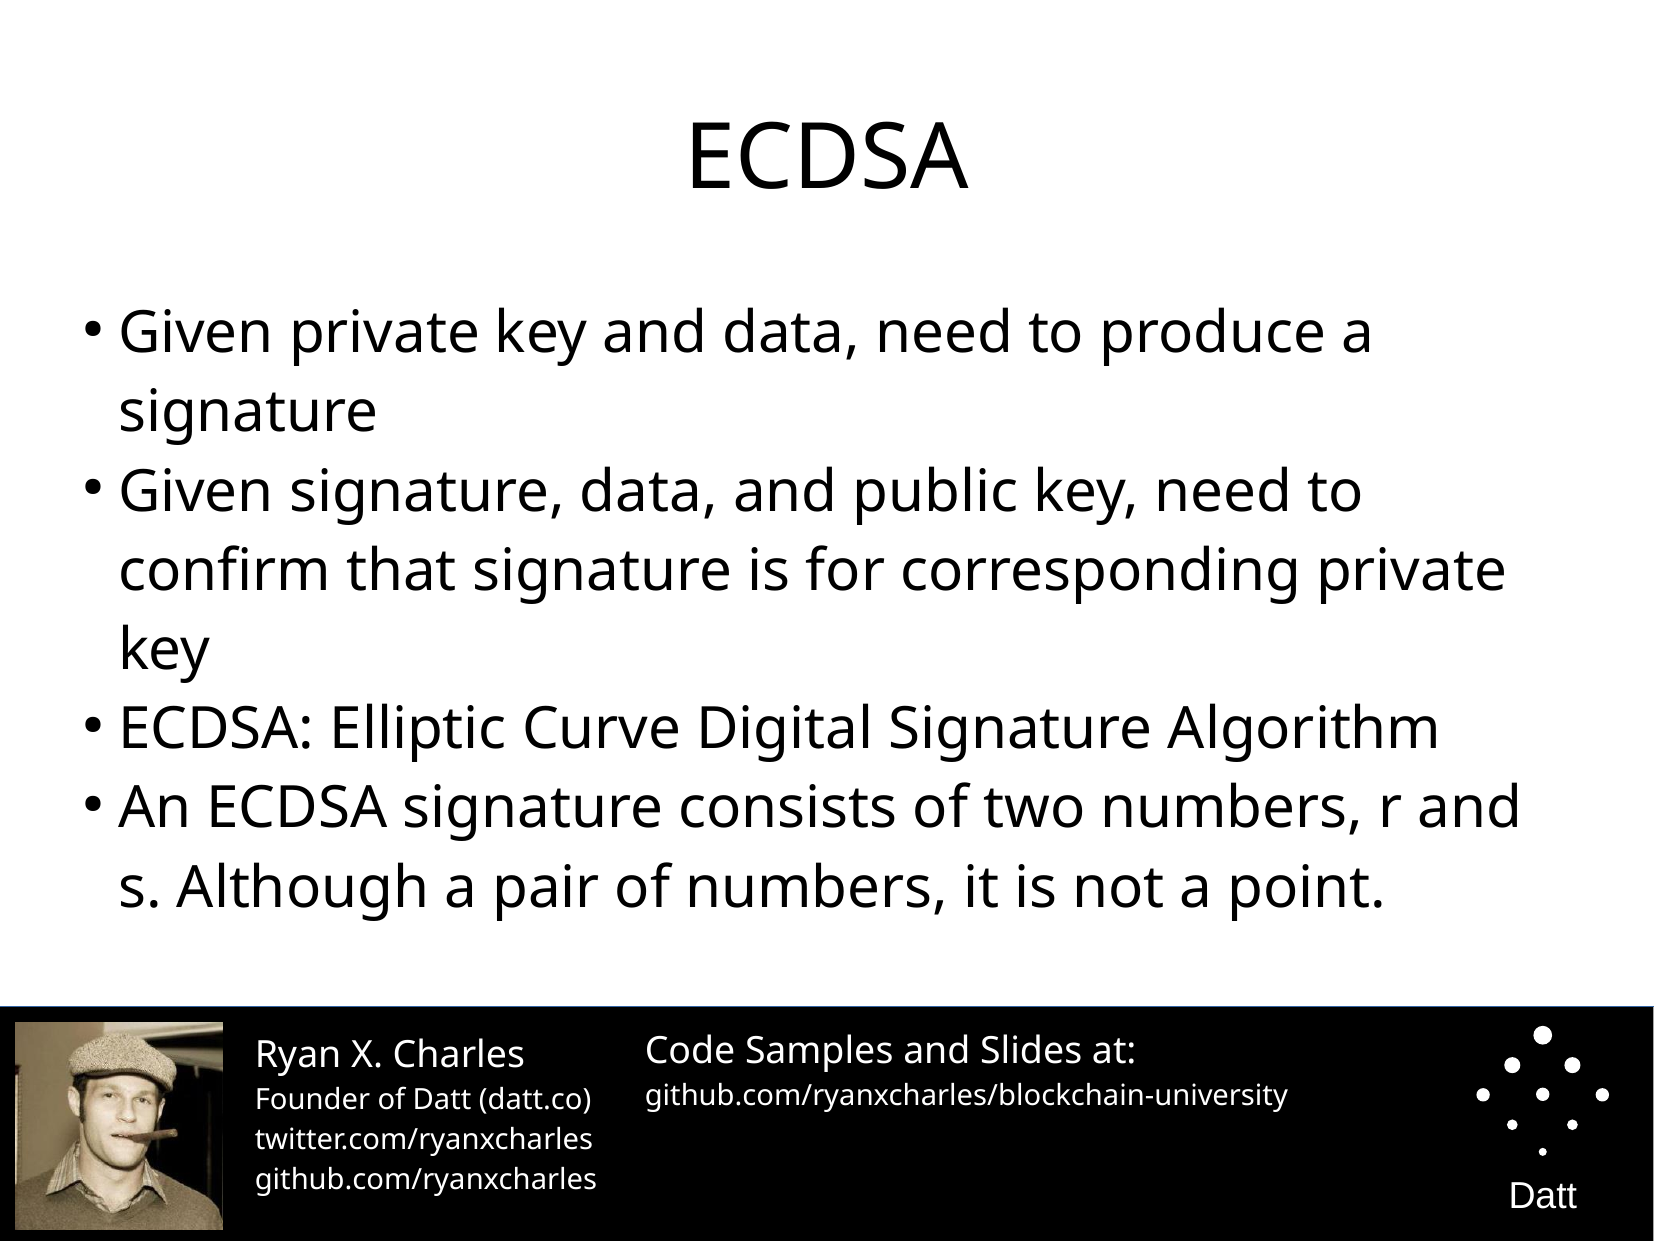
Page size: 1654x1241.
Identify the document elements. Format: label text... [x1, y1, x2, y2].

title ECDSA [82, 49, 1571, 257]
subtitle Given private key and data, need to produce a signature Given signature, data, and public key, need to confirm that signature is for corresponding private key ECDSA: Elliptic Curve Digital Signature Algorithm An ECDSA signature consists of two numbers, r and s. Although a pair of numbers, it is not a point. [82, 290, 1571, 1010]
text_box Ryan X. Charles Founder of Datt (datt.co) twitter.com/ryanxcharles github.com/ryanxcharles [240, 1020, 976, 1241]
text_box [0, 1006, 1654, 1241]
picture [15, 1022, 223, 1231]
text_box Datt [1452, 1167, 1633, 1241]
text_box Code Samples and Slides at: github.com/ryanxcharles/blockchain-university [630, 1015, 1403, 1156]
picture [1475, 1023, 1611, 1159]
